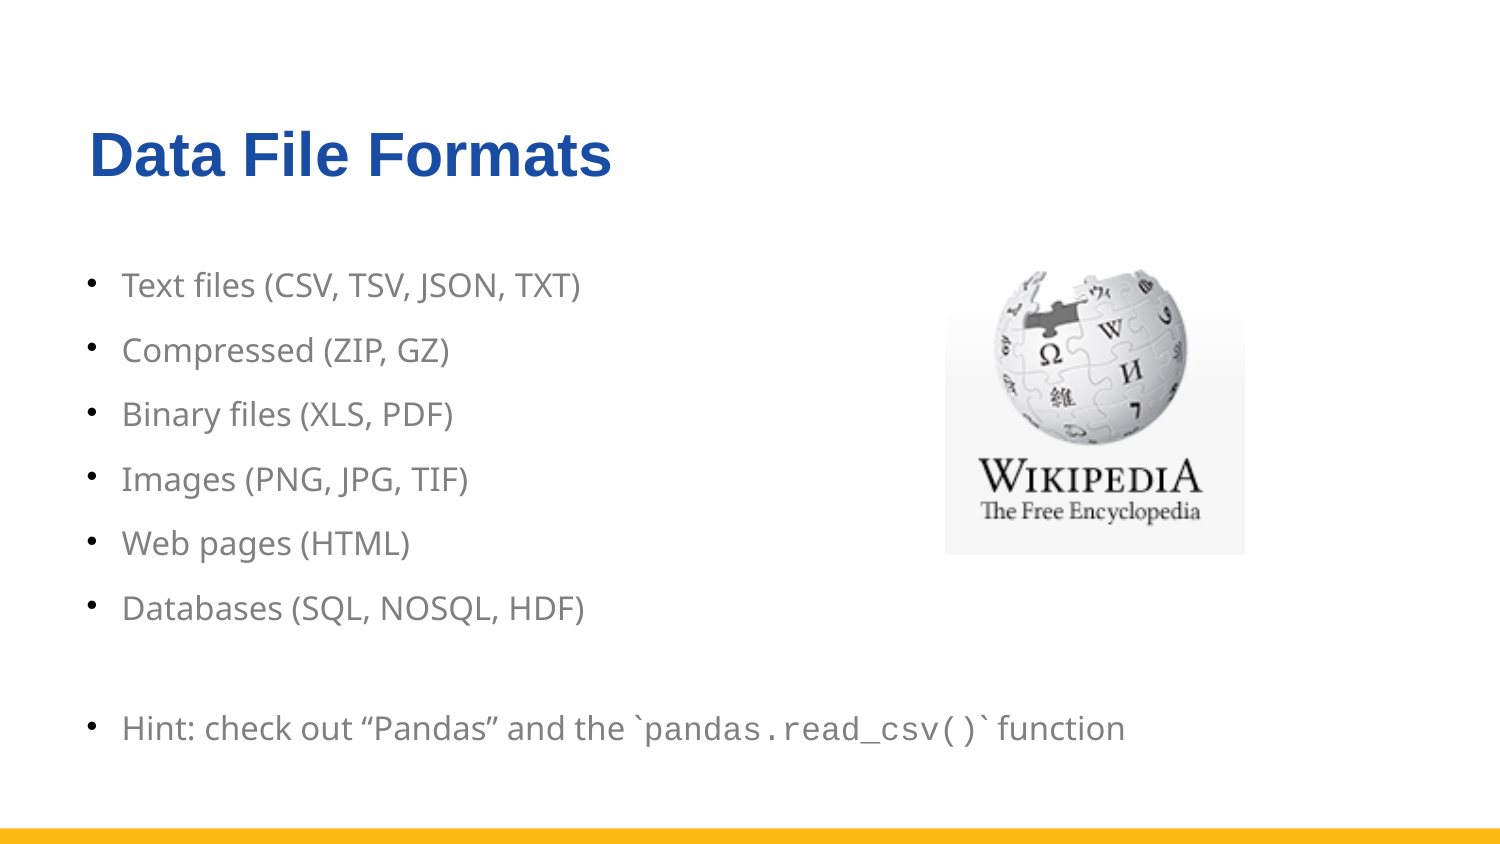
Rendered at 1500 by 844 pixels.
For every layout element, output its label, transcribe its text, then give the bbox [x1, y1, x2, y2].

text_box Text files (CSV, TSV, JSON, TXT) Compressed (ZIP, GZ) Binary files (XLS, PDF) Images (PNG, JPG, TIF) Web pages (HTML) Databases (SQL, NOSQL, HDF) Hint: check out “Pandas” and the `pandas.read_csv()` function [74, 262, 1380, 752]
picture [945, 253, 1245, 555]
text_box Data File Formats [75, 0, 1425, 197]
